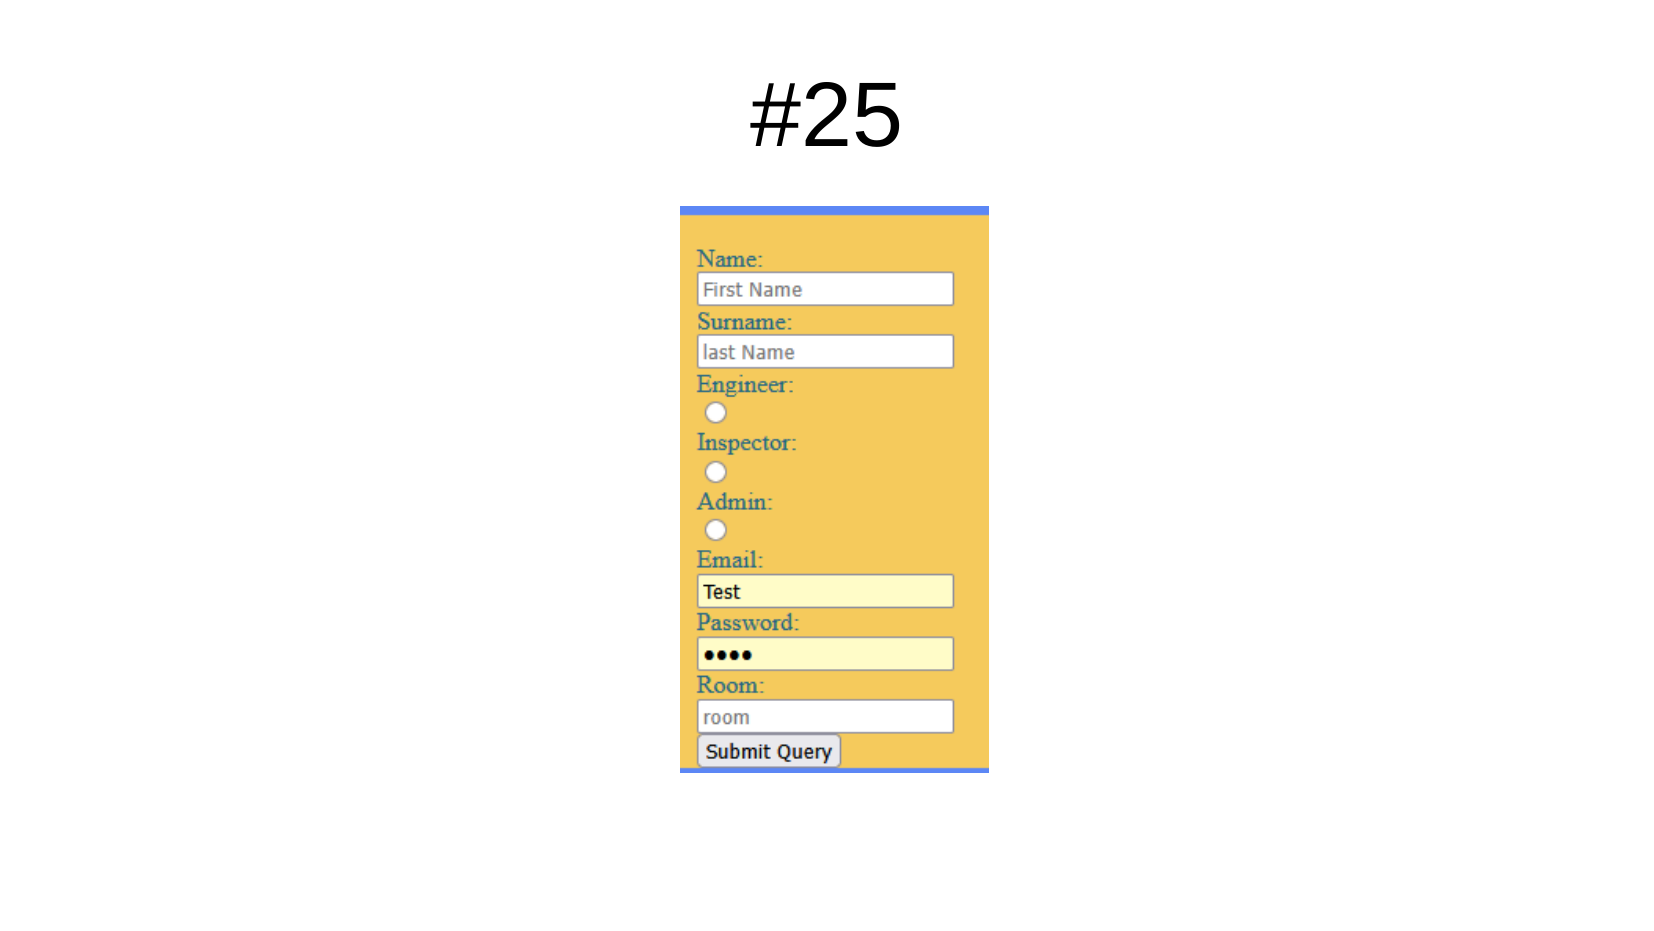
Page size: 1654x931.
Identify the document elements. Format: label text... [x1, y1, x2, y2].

picture [680, 206, 989, 773]
title #25 [82, 37, 1571, 193]
